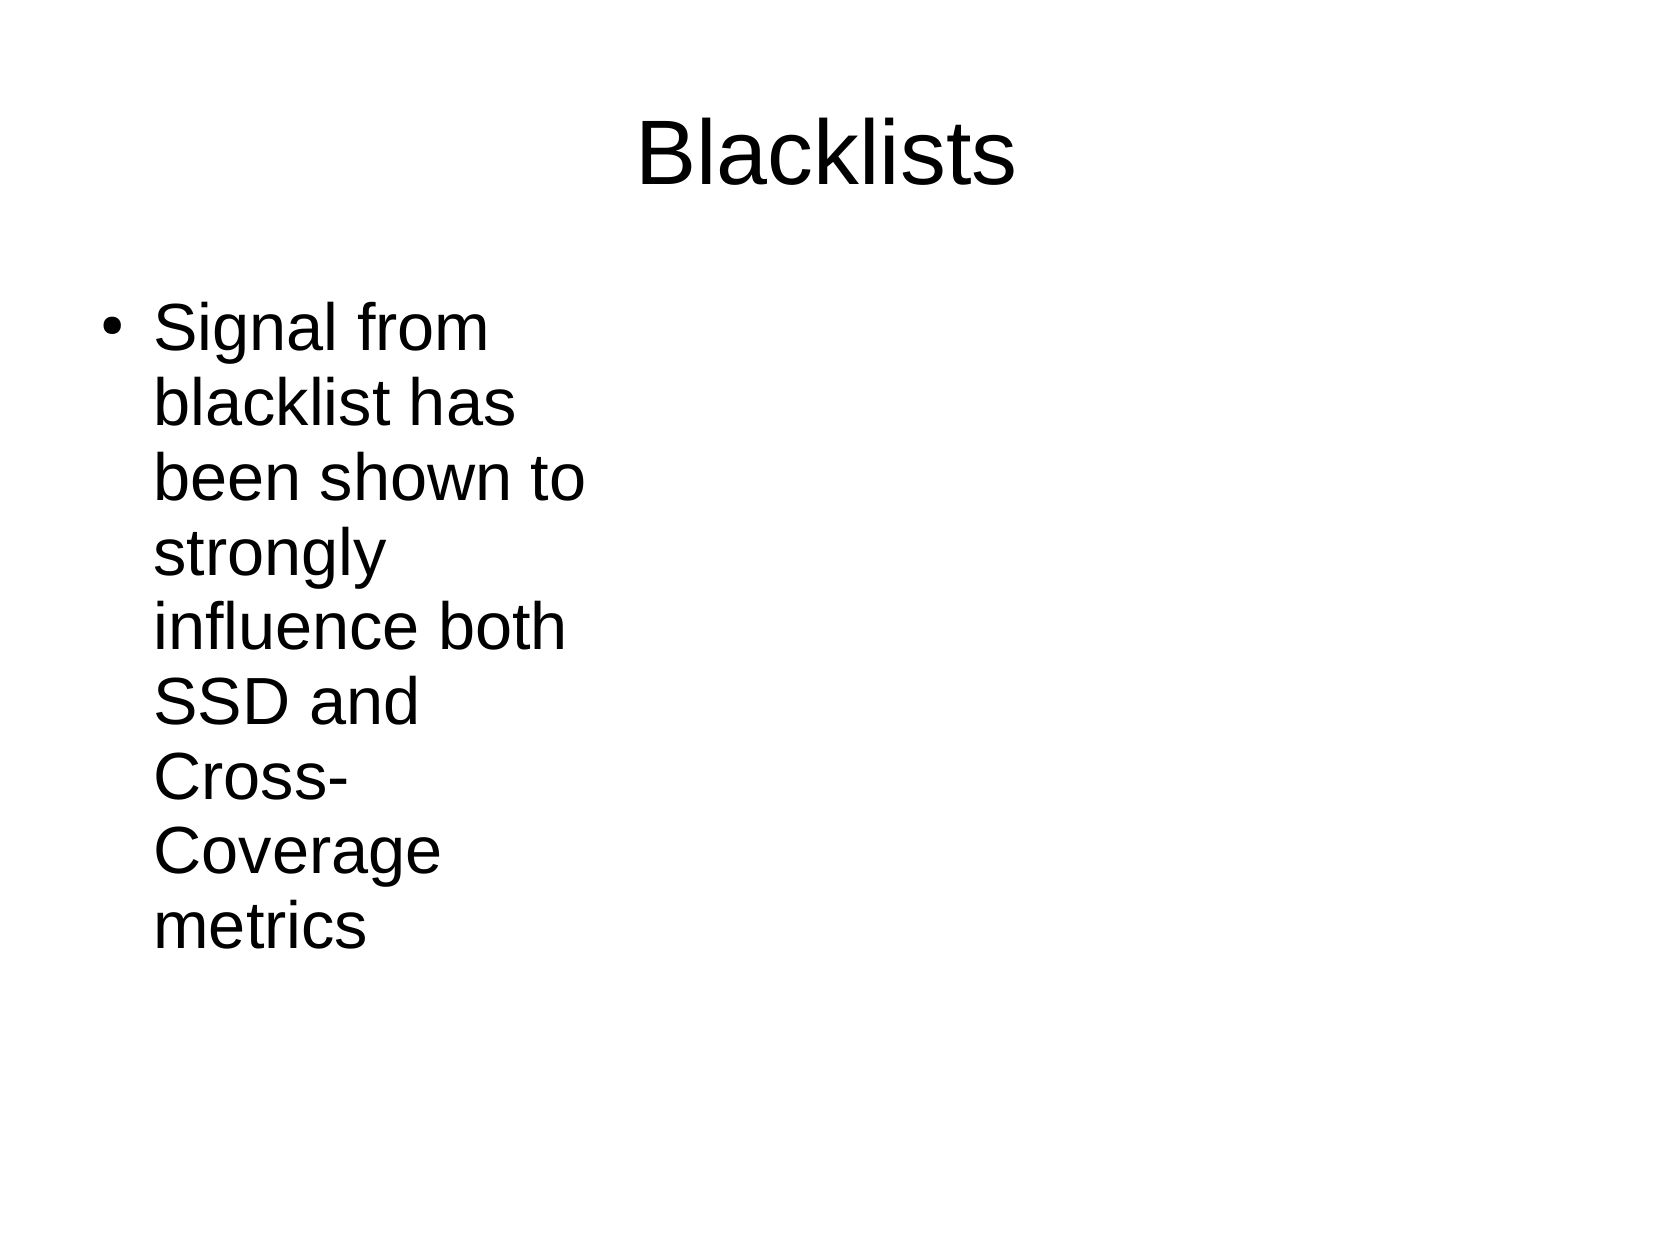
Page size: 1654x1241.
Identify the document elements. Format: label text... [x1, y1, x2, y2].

list Signal from blacklist has been shown to strongly influence both SSD and Cross-Coverage metrics [82, 290, 601, 1109]
title Blacklists [82, 49, 1571, 257]
